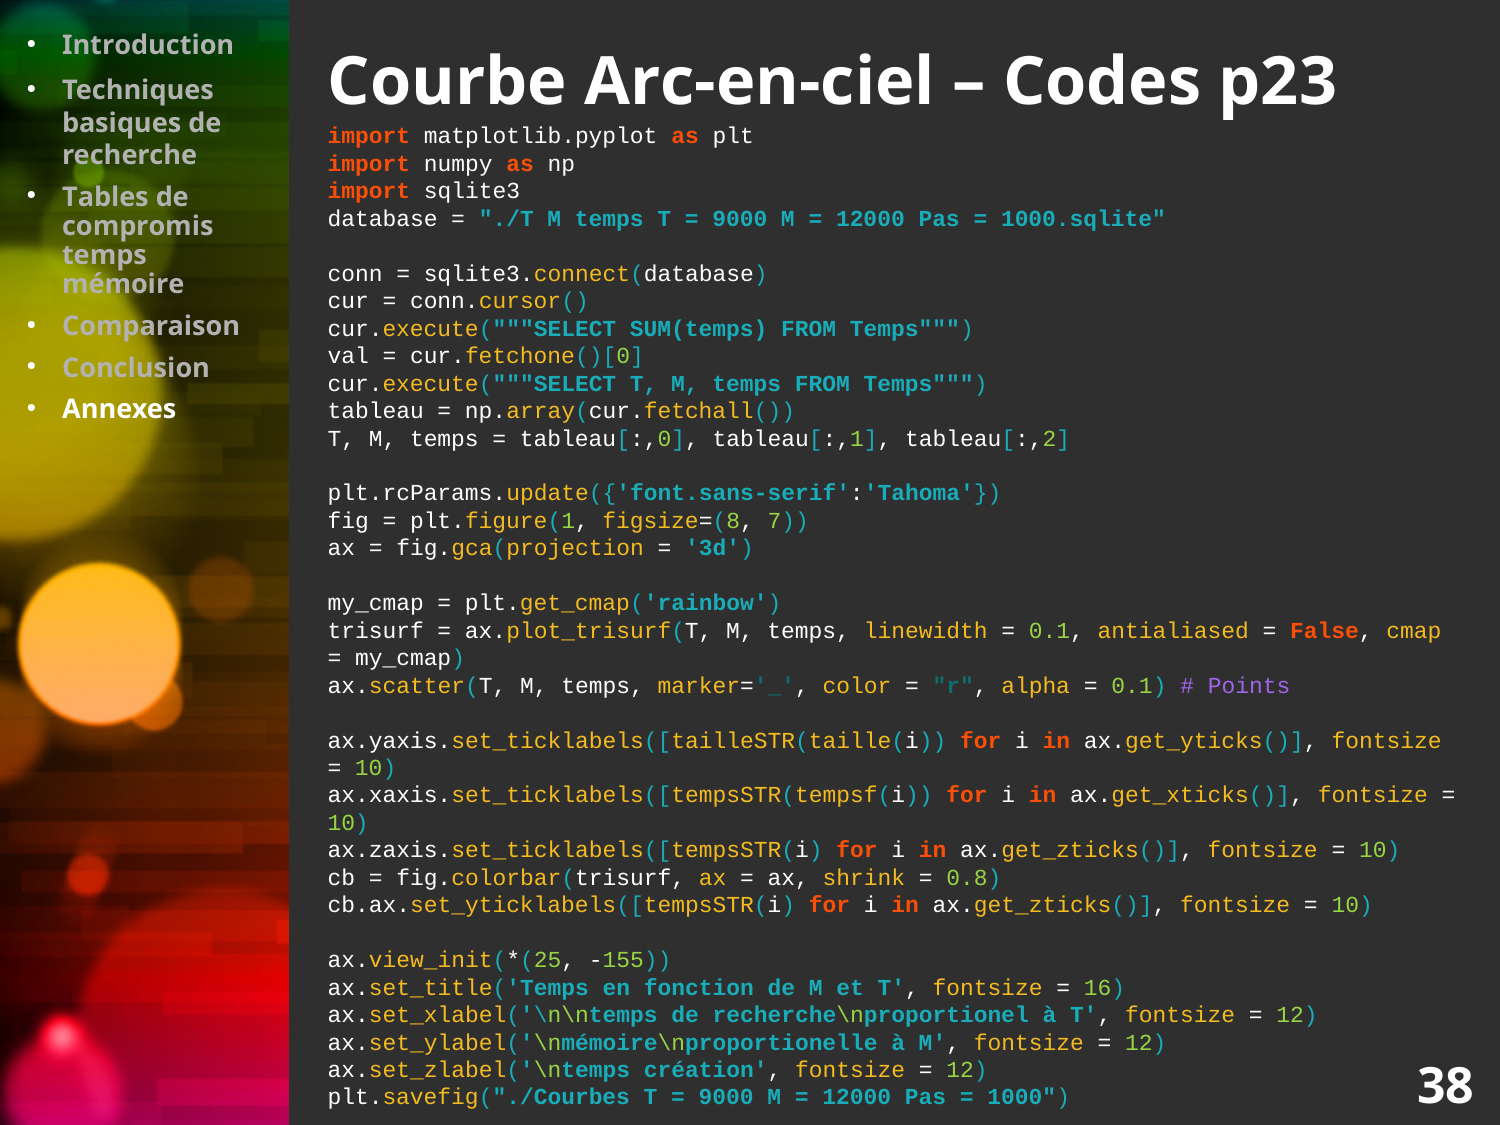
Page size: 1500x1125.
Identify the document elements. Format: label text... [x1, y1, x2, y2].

text_box [289, 0, 1500, 1125]
text_box Introduction Techniques basiques de recherche Tables de compromis temps mémoire Comparaison Conclusion Annexes [11, 23, 284, 449]
title Courbe Arc-en-ciel – Codes p23 [312, 19, 1471, 113]
text_box <numéro> [1417, 1054, 1500, 1109]
picture [0, 0, 289, 1125]
text_box import matplotlib.pyplot as plt import numpy as np import sqlite3 database = "./T M temps T = 9000 M = 12000 Pas = 1000.sqlite" conn = sqlite3.connect(database) cur = conn.cursor() cur.execute("""SELECT SUM(temps) FROM Temps""") val = cur.fetchone()[0] cur.execute("""SELECT T, M, temps FROM Temps""") tableau = np.array(cur.fetchall()) T, M, temps = tableau[:,0], tableau[:,1], tableau[:,2] plt.rcParams.update({'font.sans-serif':'Tahoma'}) fig = plt.figure(1, figsize=(8, 7)) ax = fig.gca(projection = '3d') my_cmap = plt.get_cmap('rainbow') trisurf = ax.plot_trisurf(T, M, temps, linewidth = 0.1, antialiased = False, cmap = my_cmap) ax.scatter(T, M, temps, marker='_', color = "r", alpha = 0.1) # Points ax.yaxis.set_ticklabels([tailleSTR(taille(i)) for i in ax.get_yticks()], fontsize = 10) ax.xaxis.set_ticklabels([tempsSTR(tempsf(i)) for i in ax.get_xticks()], fontsize = 10) ax.zaxis.set_ticklabels([tempsSTR(i) for i in ax.get_zticks()], fontsize = 10) cb = fig.colorbar(trisurf, ax = ax, shrink = 0.8) cb.ax.set_yticklabels([tempsSTR(i) for i in ax.get_zticks()], fontsize = 10) ax.view_init(*(25, -155)) ax.set_title('Temps en fonction de M et T', fontsize = 16) ax.set_xlabel('\n\ntemps de recherche\nproportionel à T', fontsize = 12) ax.set_ylabel('\nmémoire\nproportionelle à M', fontsize = 12) ax.set_zlabel('\ntemps création', fontsize = 12) plt.savefig("./Courbes T = 9000 M = 12000 Pas = 1000") [312, 113, 1477, 1118]
